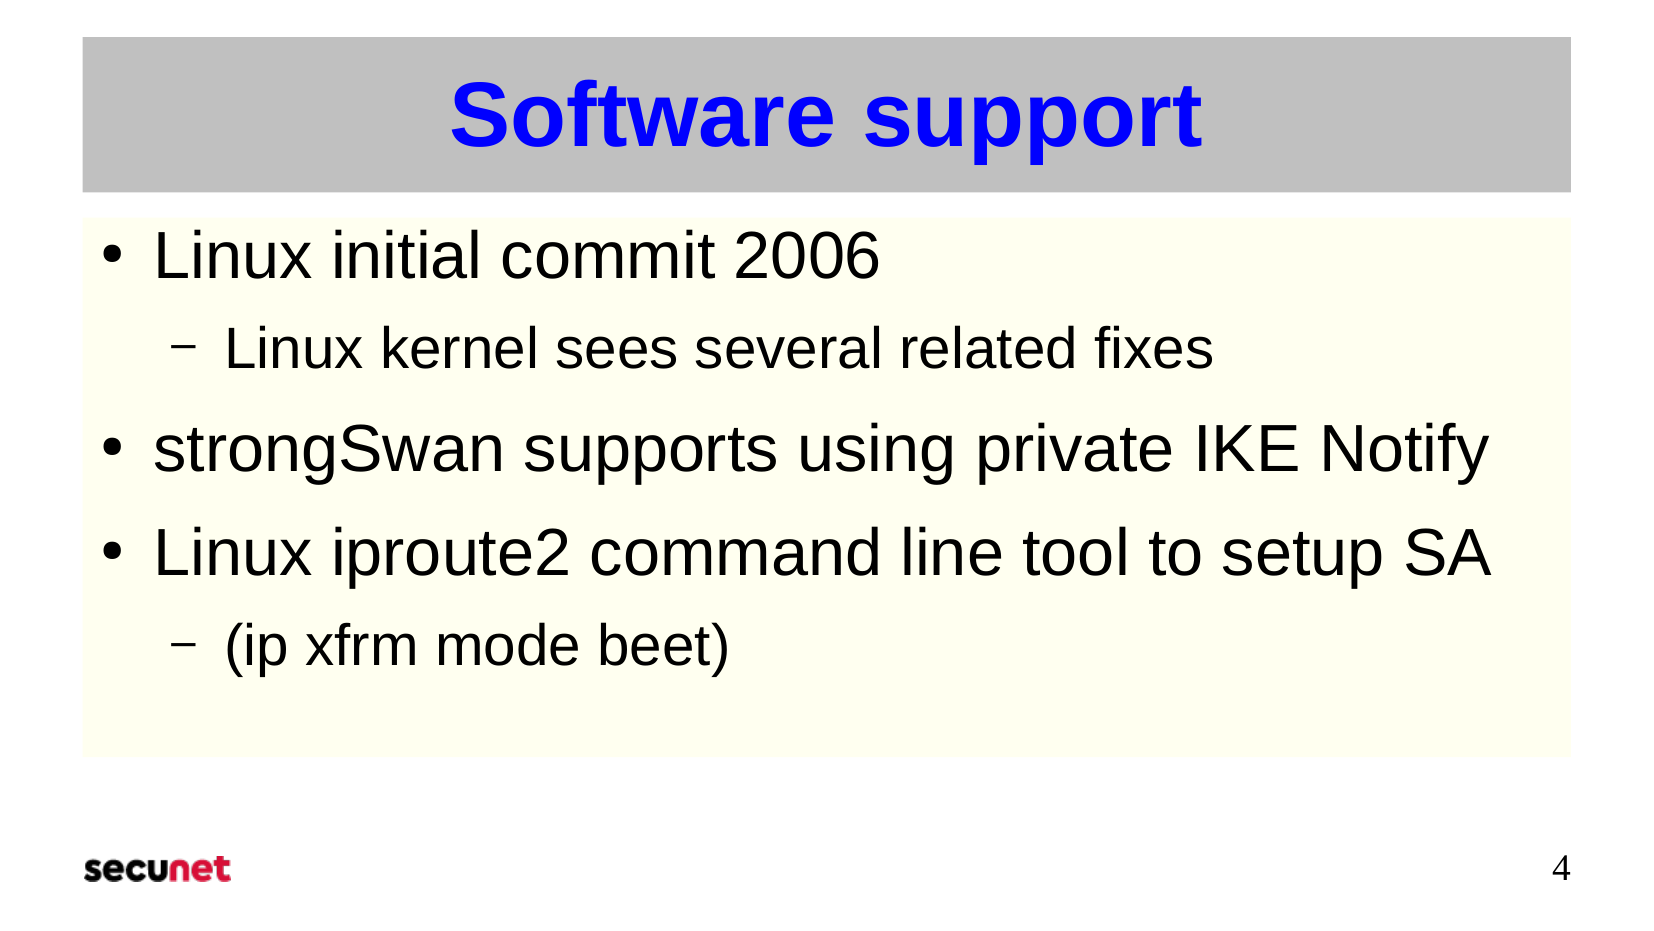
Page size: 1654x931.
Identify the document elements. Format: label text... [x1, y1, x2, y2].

picture [84, 856, 231, 882]
title Software support [82, 37, 1571, 193]
list Linux initial commit 2006 Linux kernel sees several related fixes strongSwan supports using private IKE Notify Linux iproute2 command line tool to setup SA (ip xfrm mode beet) [82, 217, 1571, 758]
